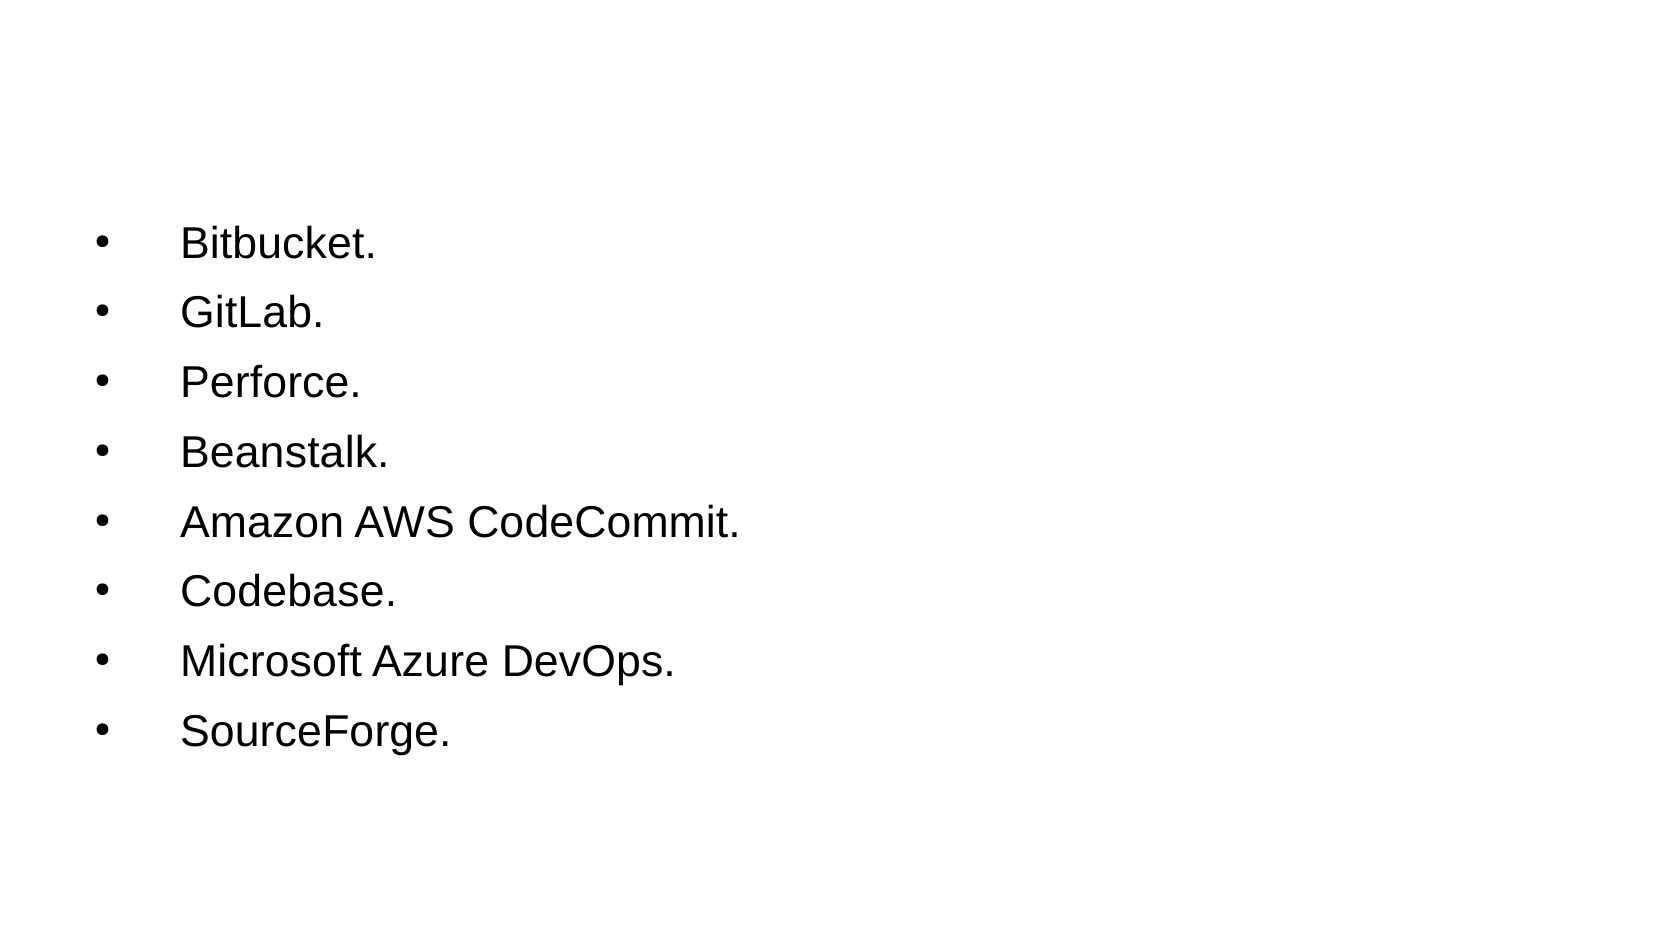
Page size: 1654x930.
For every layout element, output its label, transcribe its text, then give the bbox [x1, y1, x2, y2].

list Bitbucket. GitLab. Perforce. Beanstalk. Amazon AWS CodeCommit. Codebase. Microsoft Azure DevOps. SourceForge. [82, 217, 975, 757]
